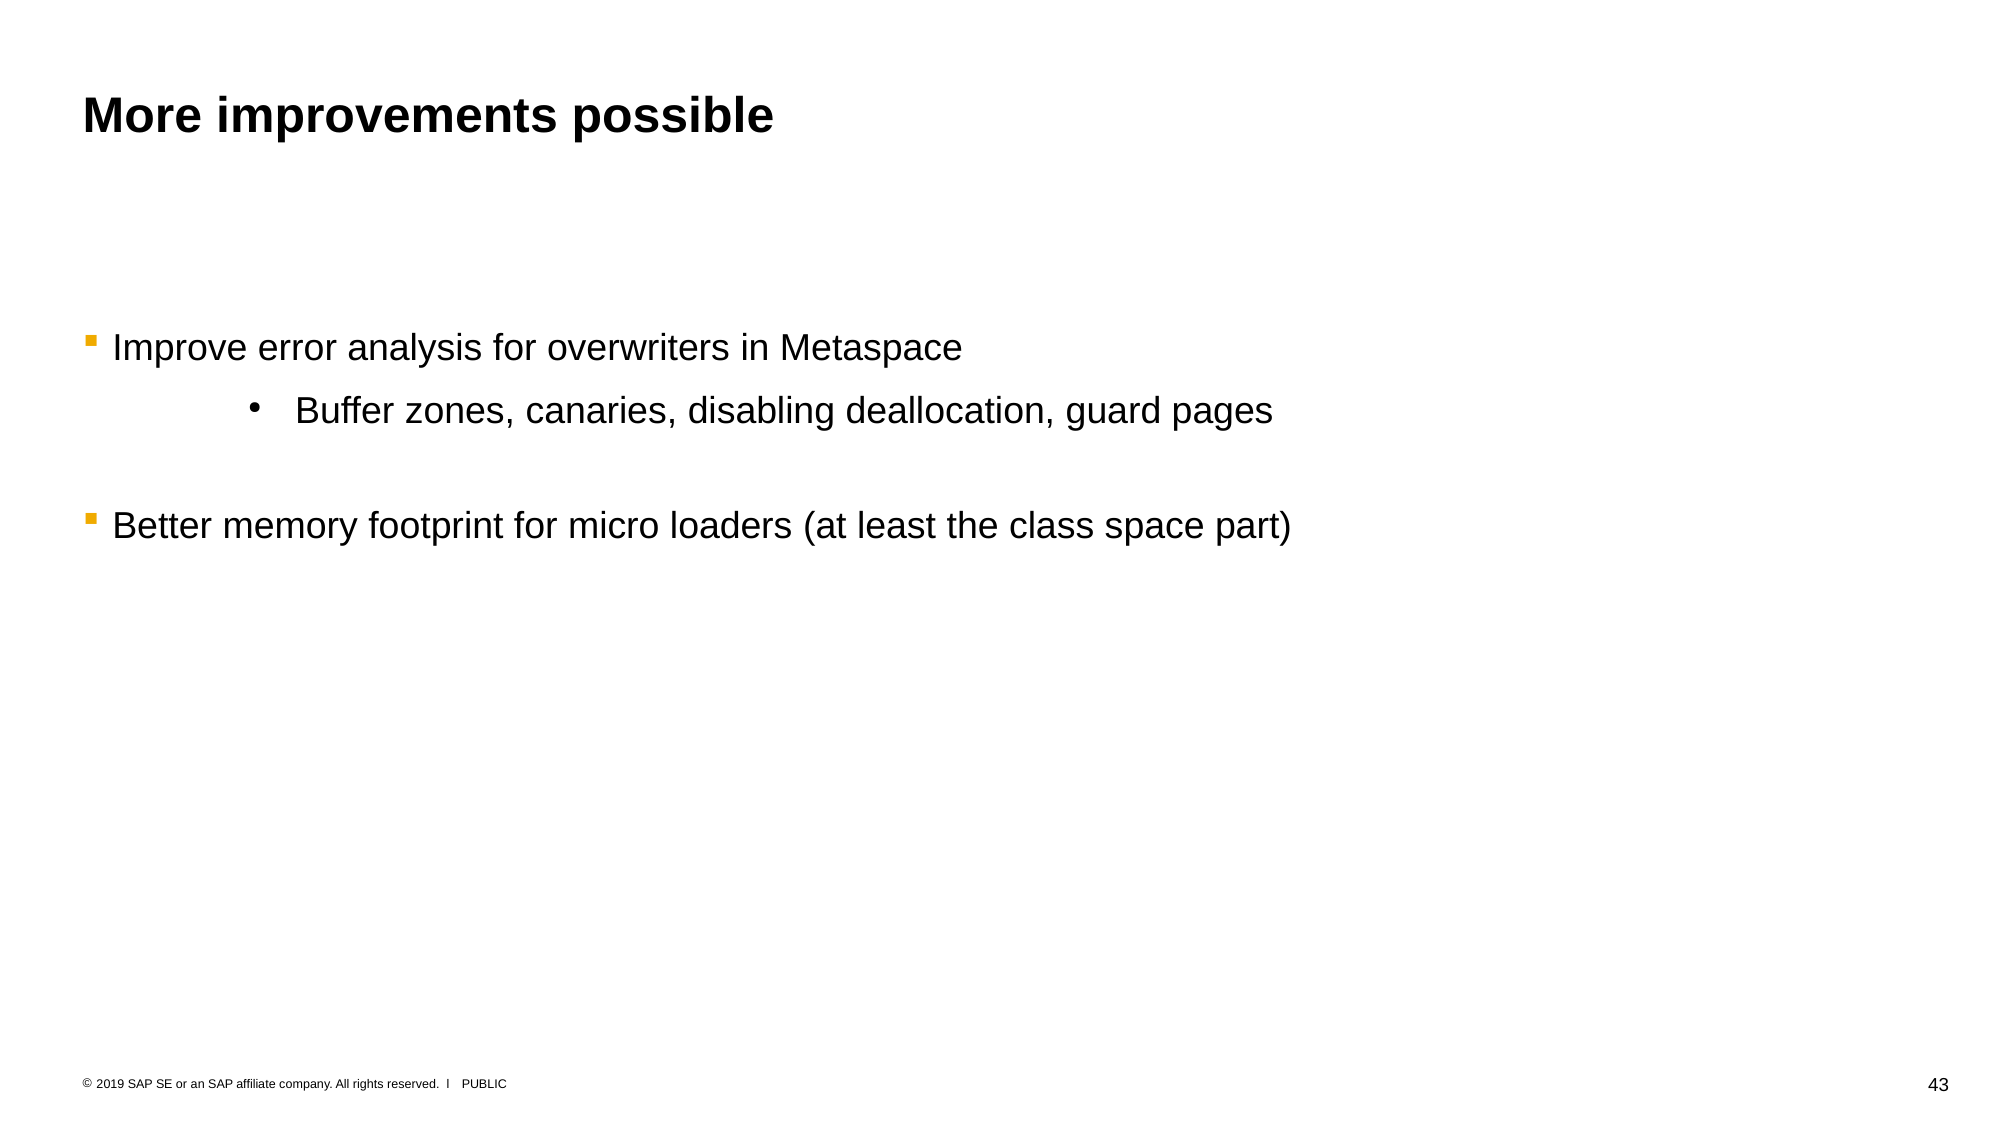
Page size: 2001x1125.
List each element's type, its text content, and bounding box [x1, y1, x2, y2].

title More improvements possible [82, 82, 1918, 144]
list Improve error analysis for overwriters in Metaspace Buffer zones, canaries, disabling deallocation, guard pages Better memory footprint for micro loaders (at least the class space part) [82, 265, 1918, 1040]
